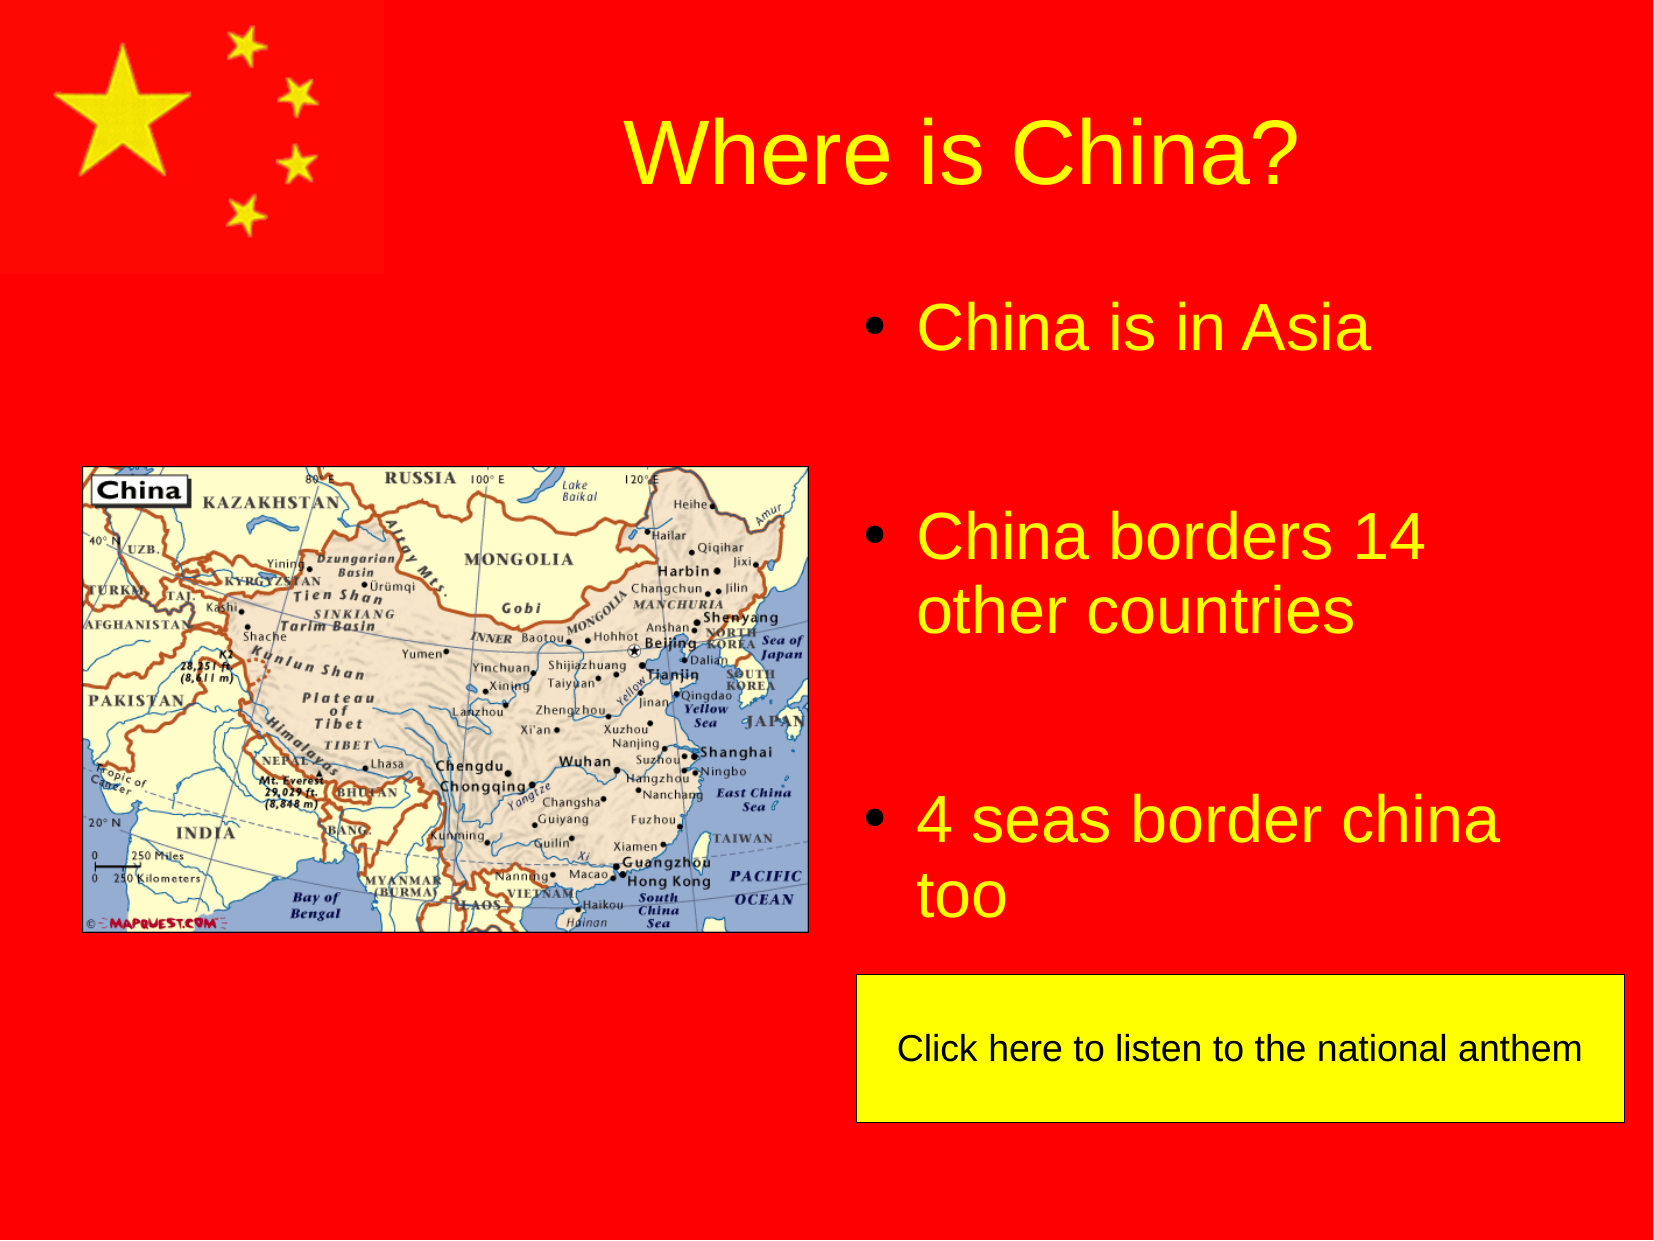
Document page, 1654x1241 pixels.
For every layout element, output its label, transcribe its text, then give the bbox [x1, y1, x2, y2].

text_box Click here to listen to the national anthem [856, 974, 1625, 1123]
picture [82, 466, 809, 933]
title Where is China? [354, 49, 1571, 257]
list China is in Asia China borders 14 other countries 4 seas border china too [845, 290, 1572, 1094]
picture [0, 0, 384, 274]
